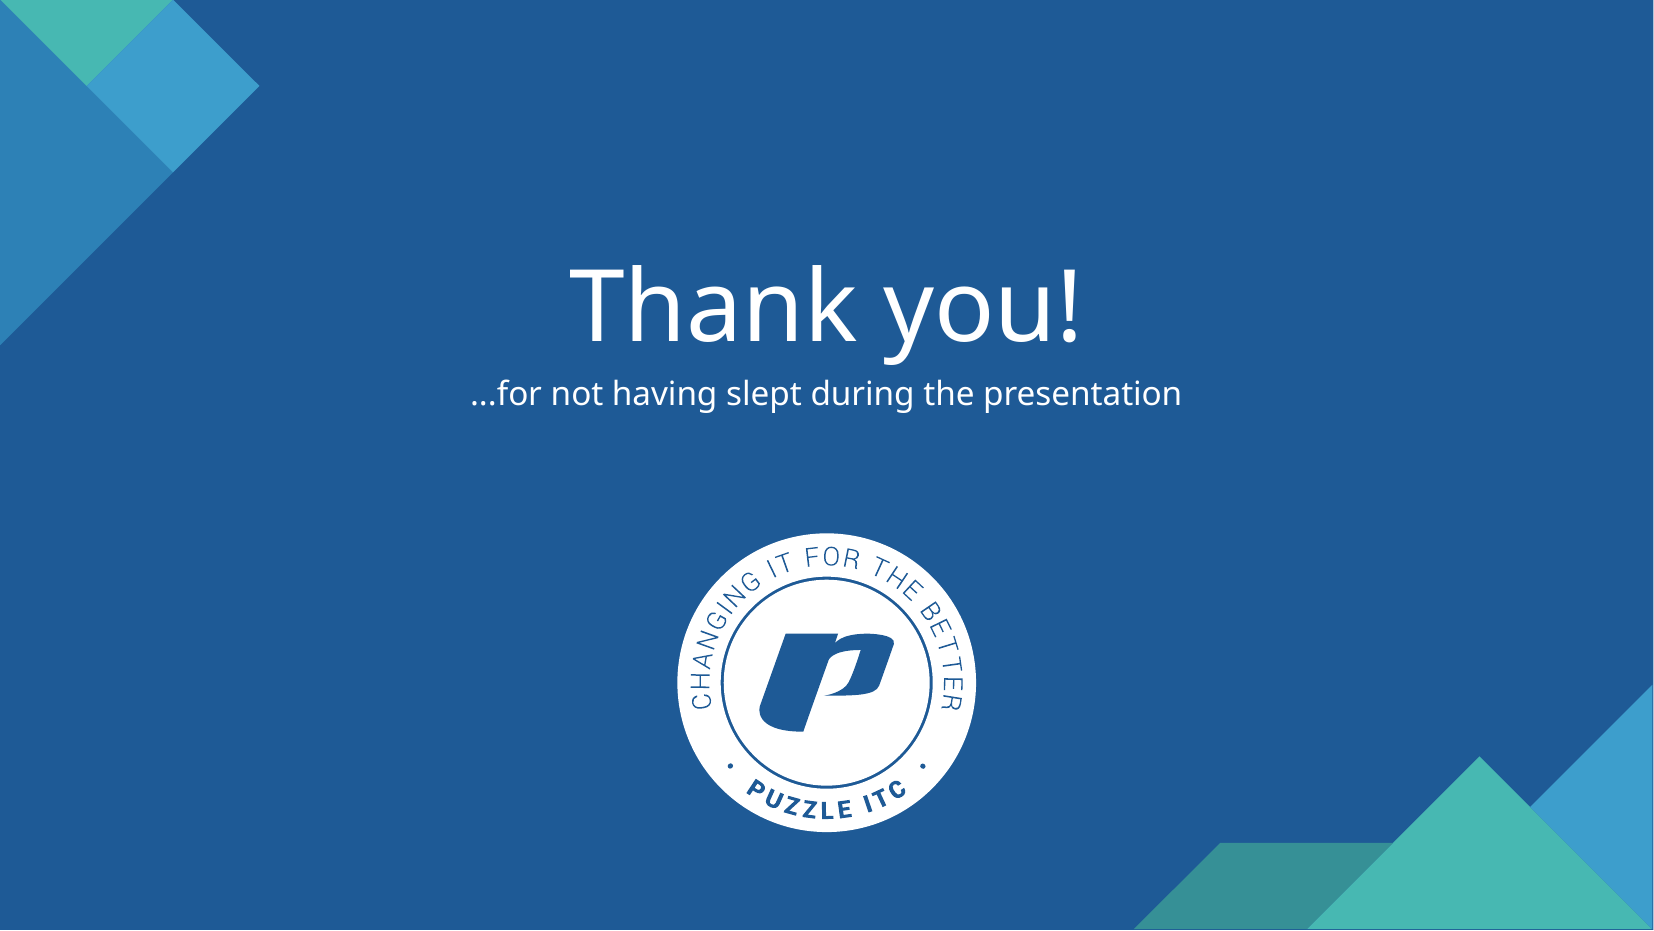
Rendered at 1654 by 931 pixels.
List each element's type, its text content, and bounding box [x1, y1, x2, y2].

picture [677, 531, 977, 833]
title Thank you! ...for not having slept during the presentation [58, 58, 1595, 591]
